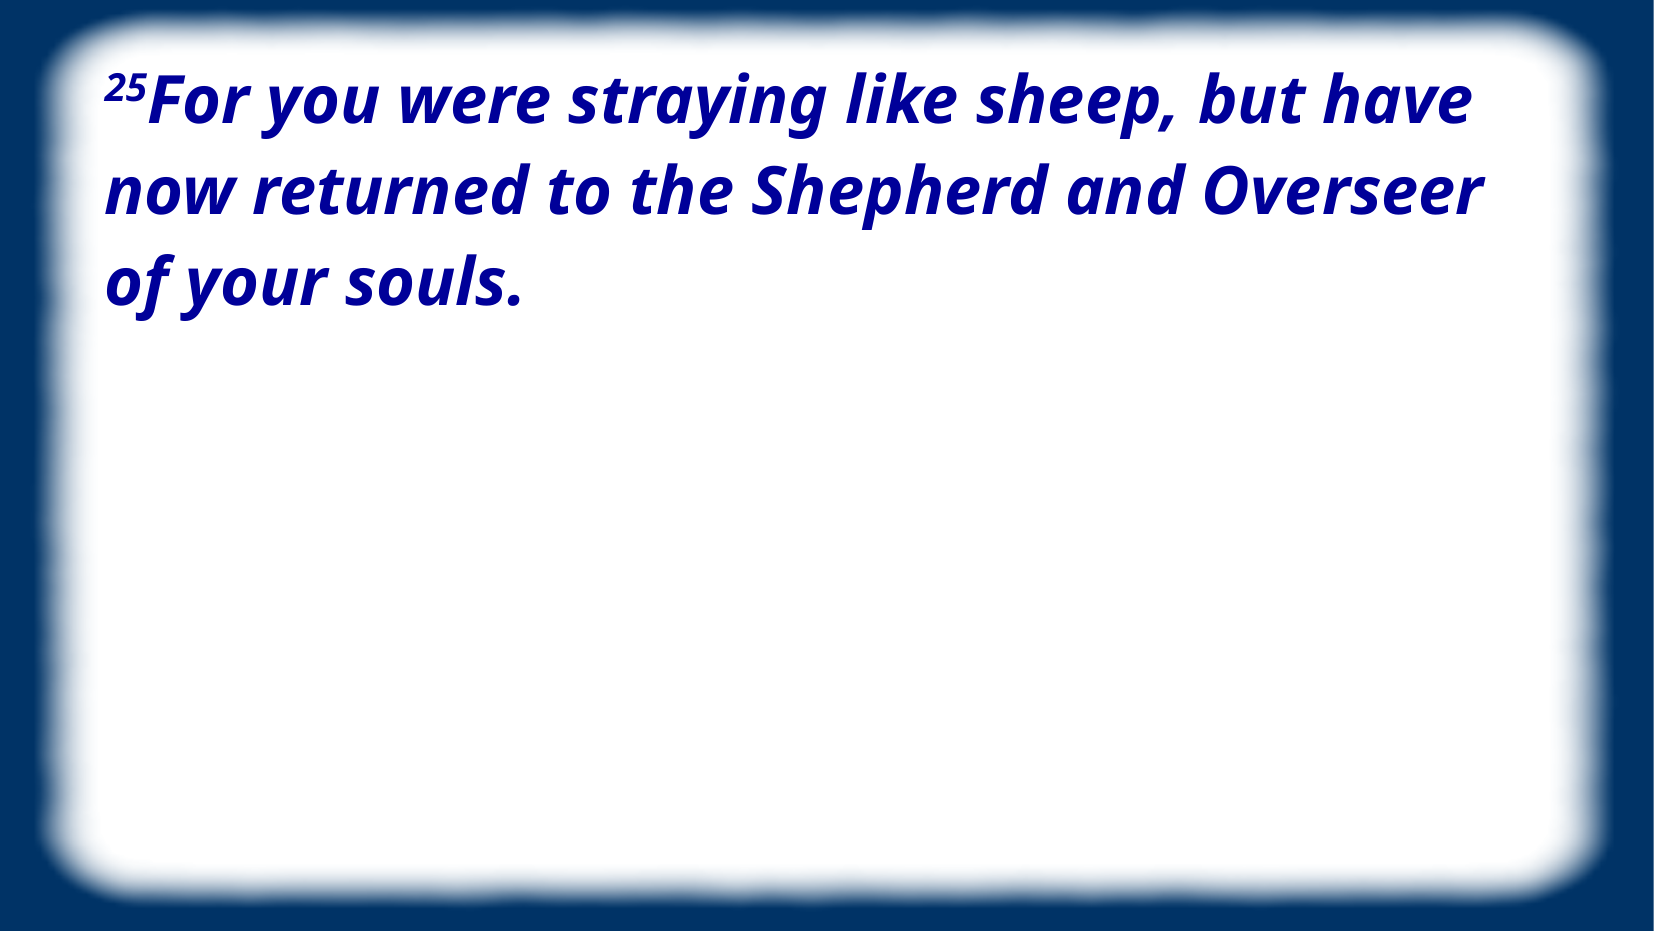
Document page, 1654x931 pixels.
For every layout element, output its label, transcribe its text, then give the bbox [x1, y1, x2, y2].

text_box 25For you were straying like sheep, but have now returned to the Shepherd and Overseer of your souls. [90, 45, 1546, 327]
picture [0, 0, 1654, 931]
